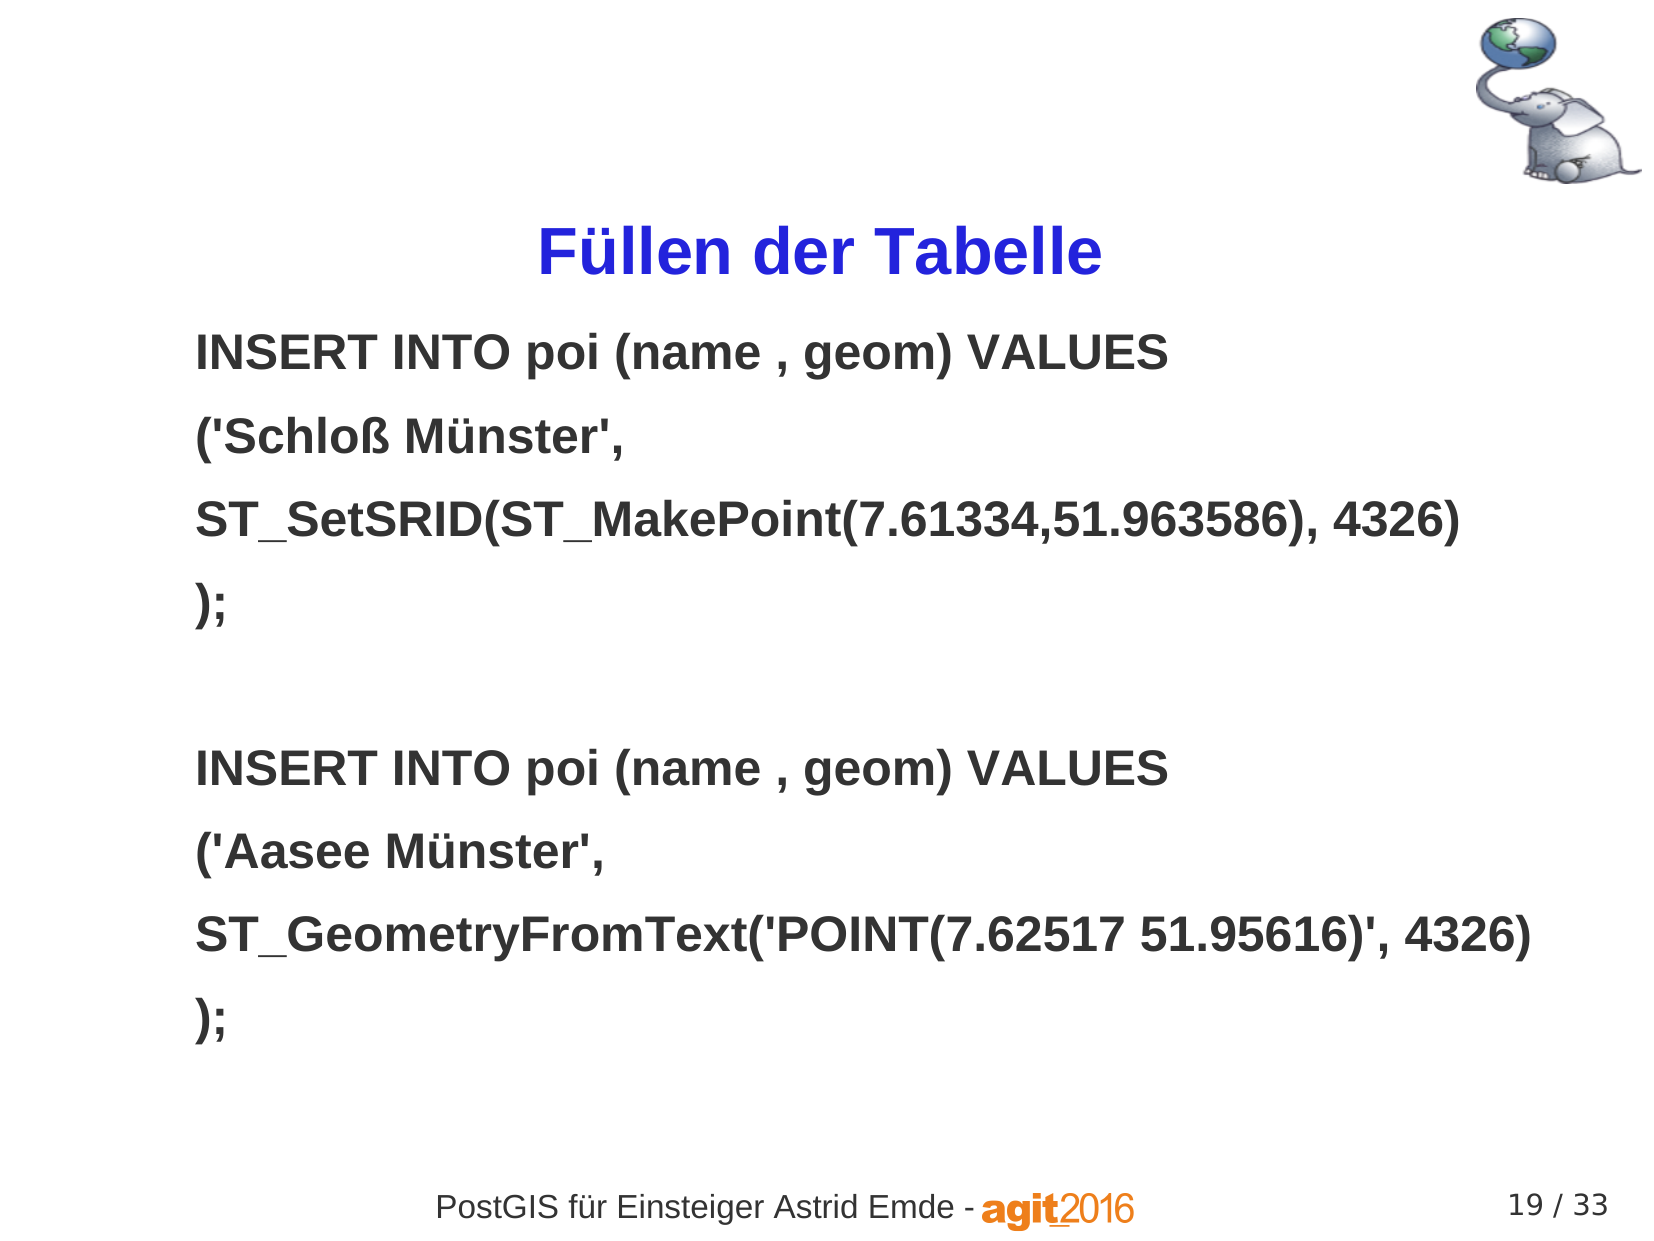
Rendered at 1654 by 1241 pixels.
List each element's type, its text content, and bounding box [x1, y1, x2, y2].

title Füllen der Tabelle [76, 177, 1565, 325]
picture [981, 1192, 1135, 1232]
picture [1476, 18, 1642, 184]
list INSERT INTO poi (name , geom) VALUES ('Schloß Münster', ST_SetSRID(ST_MakePoint(7.61334,51.963586), 4326) ); INSERT INTO poi (name , geom) VALUES ('Aasee Münster', ST_GeometryFromText('POINT(7.62517 51.95616)', 4326) ); [194, 324, 1536, 1144]
